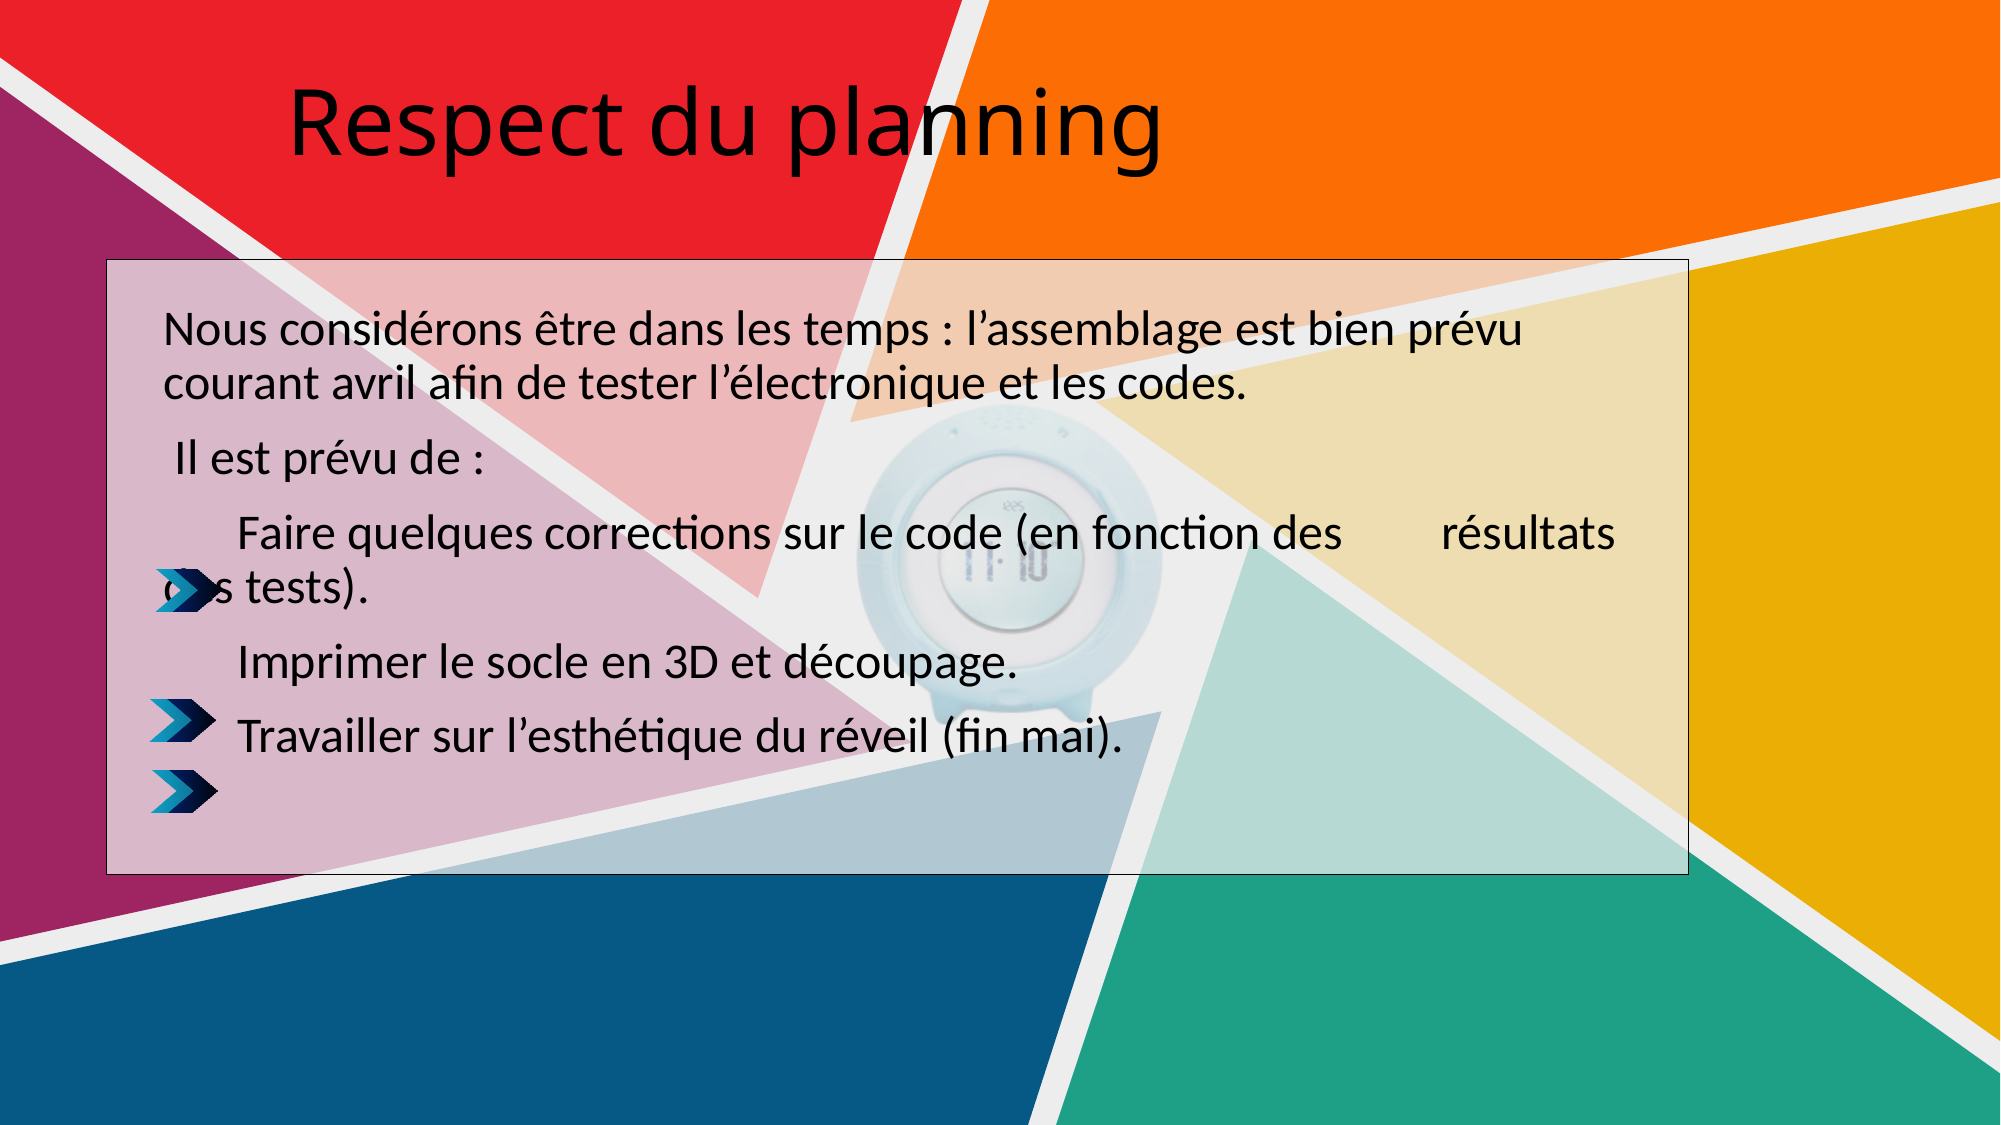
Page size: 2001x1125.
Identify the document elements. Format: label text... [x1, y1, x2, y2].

picture [148, 767, 221, 815]
text_box Nous considérons être dans les temps : l’assemblage est bien prévu courant avril afin de tester l’électronique et les codes. Il est prévu de : Faire quelques corrections sur le code (en fonction des résultats des tests). Imprimer le socle en 3D et découpage. Travailler sur l’esthétique du réveil (fin mai). [148, 295, 1642, 772]
picture [153, 566, 225, 615]
text_box [106, 218, 1689, 875]
picture [147, 696, 219, 745]
title Respect du planning [271, 23, 1571, 228]
